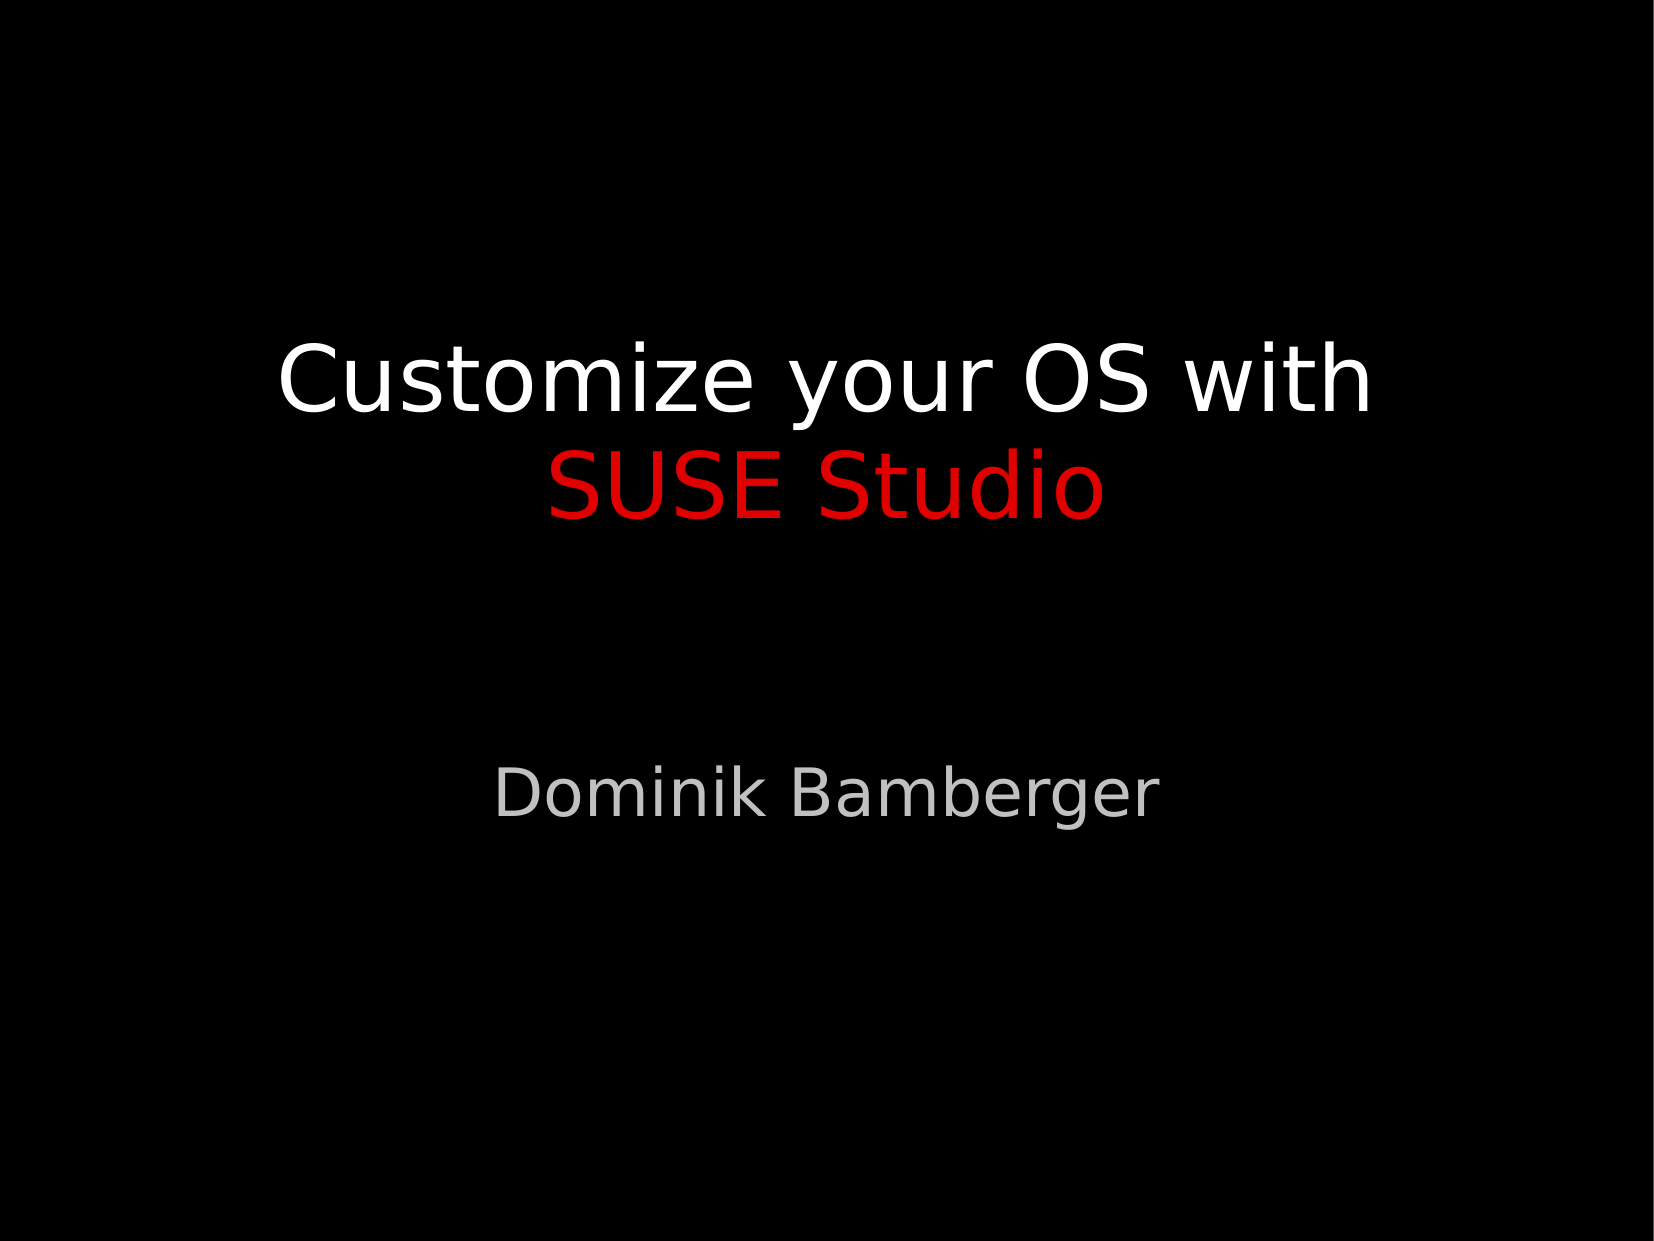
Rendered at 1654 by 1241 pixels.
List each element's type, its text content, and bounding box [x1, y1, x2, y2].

subtitle Customize your OS with SUSE Studio Dominik Bamberger [82, 49, 1571, 1109]
